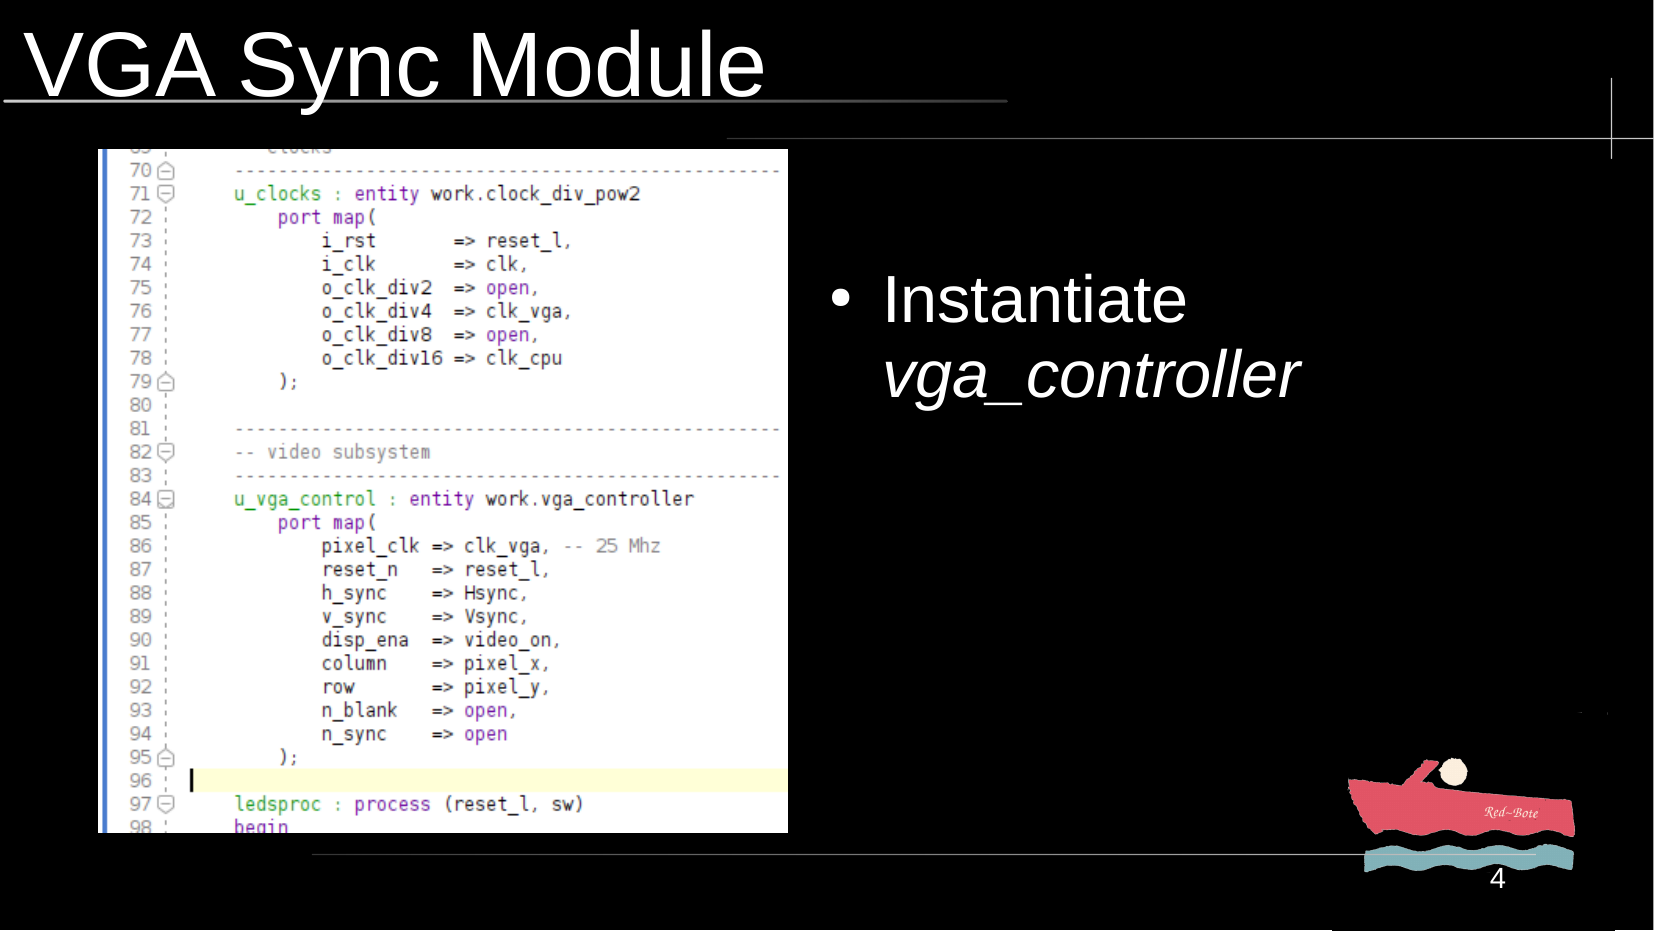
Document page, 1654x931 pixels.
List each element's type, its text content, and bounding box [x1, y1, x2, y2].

title VGA Sync Module [23, 11, 1589, 119]
picture [1332, 712, 1615, 931]
list Instantiate vga_controller [811, 262, 1538, 802]
picture [98, 149, 788, 833]
